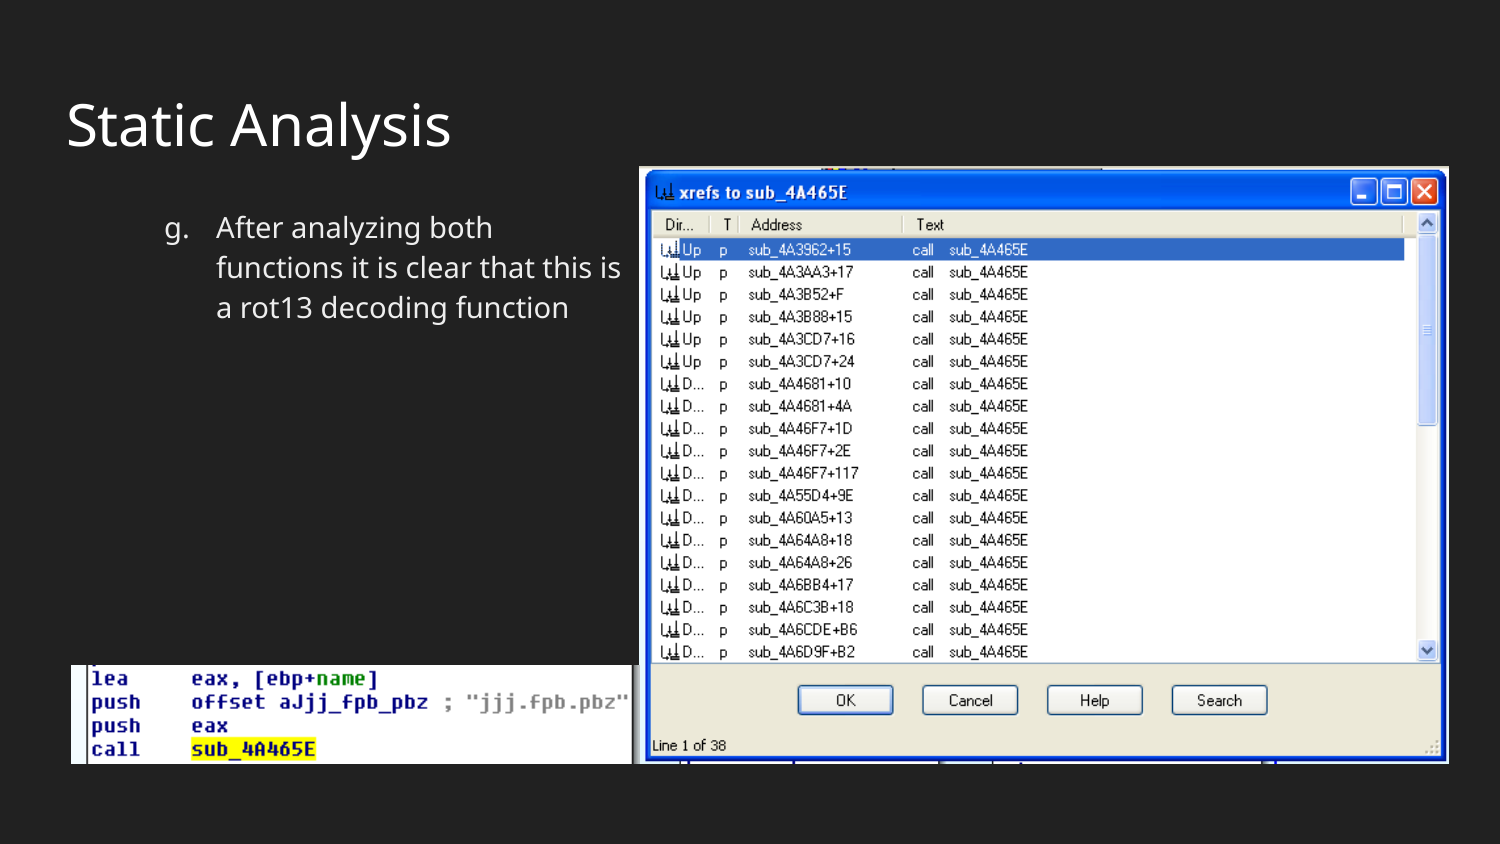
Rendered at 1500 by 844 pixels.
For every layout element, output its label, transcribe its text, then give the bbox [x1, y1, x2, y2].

title Static Analysis [51, 72, 1449, 167]
list After analyzing both functions it is clear that this is a rot13 decoding function [51, 189, 640, 777]
picture [71, 166, 1449, 764]
